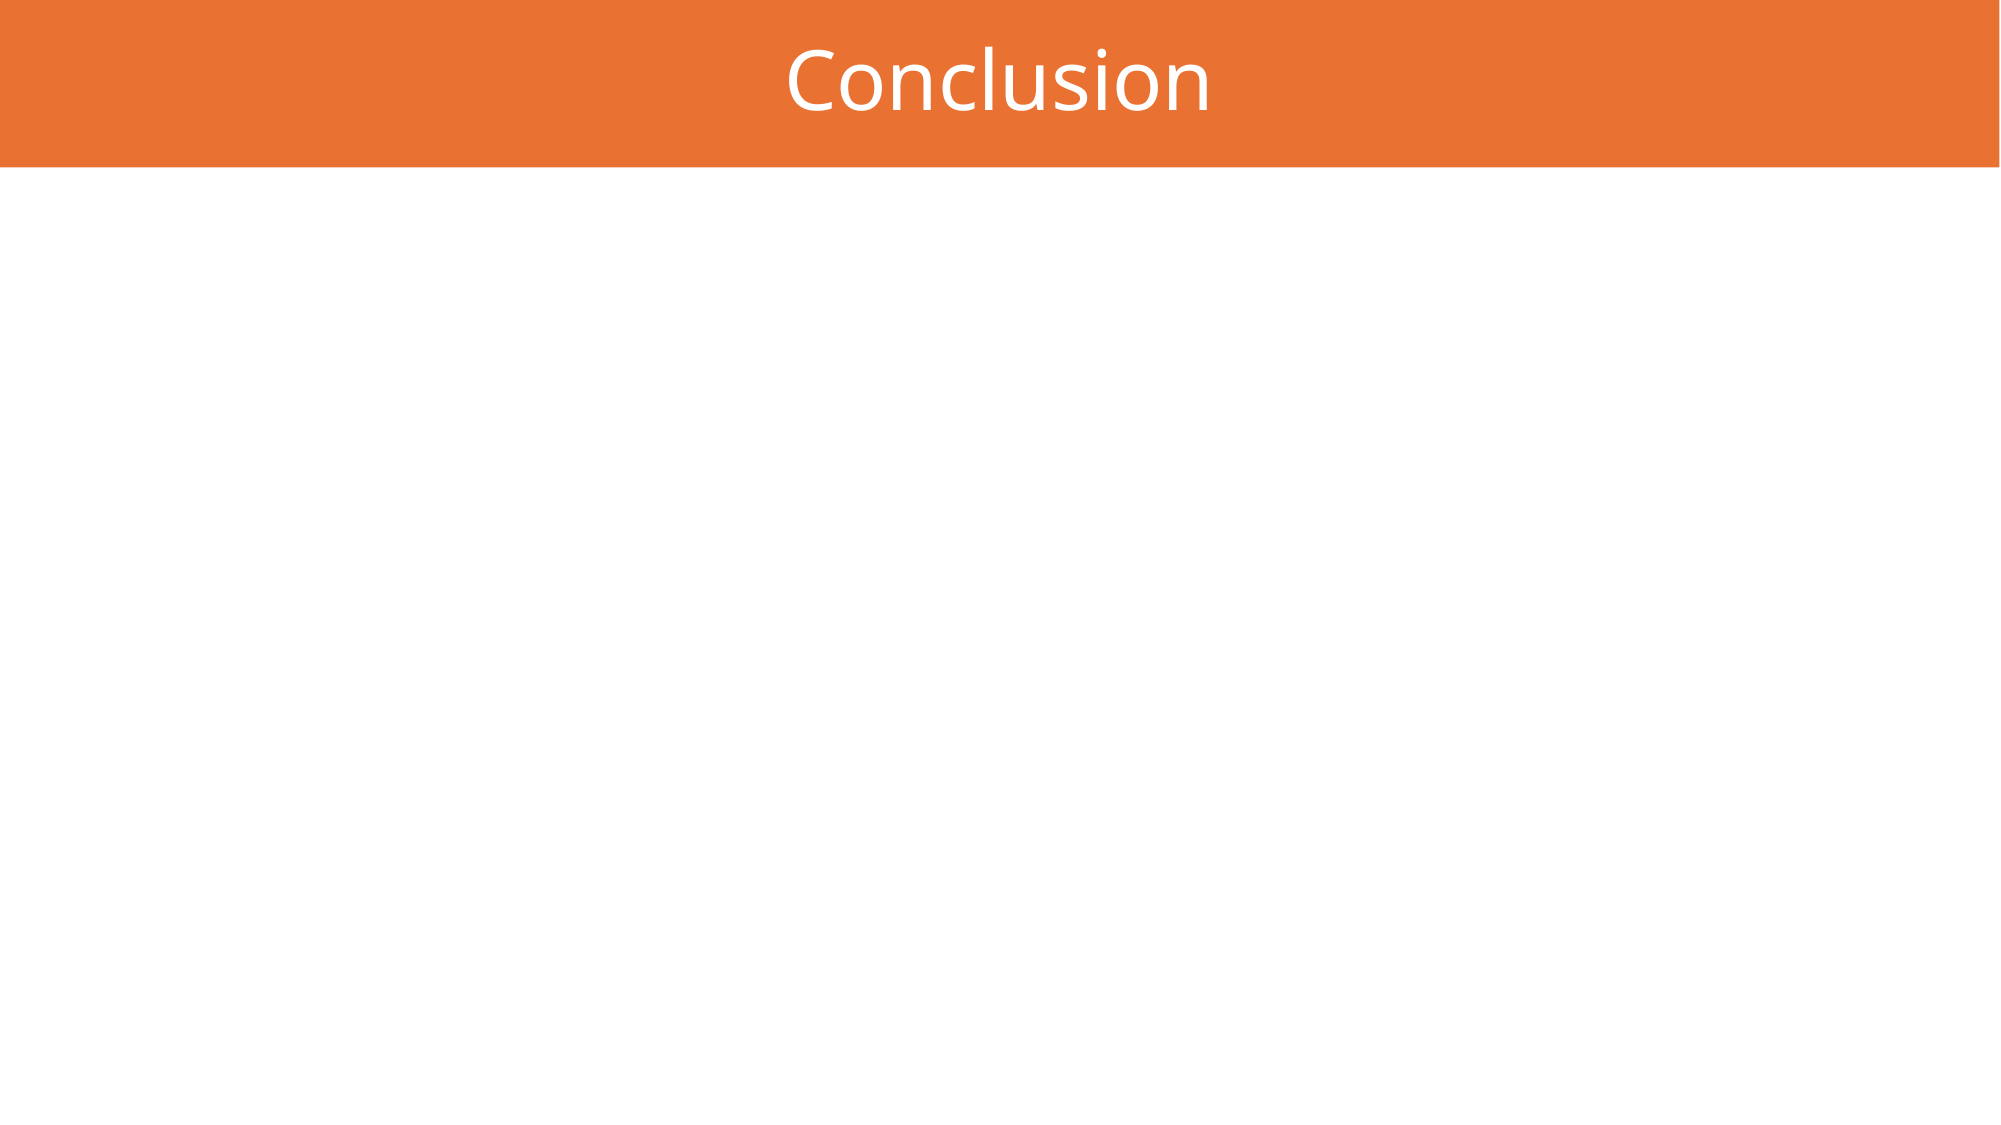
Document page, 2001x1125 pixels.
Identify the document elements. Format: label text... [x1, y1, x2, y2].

title Conclusion [0, 0, 2000, 168]
